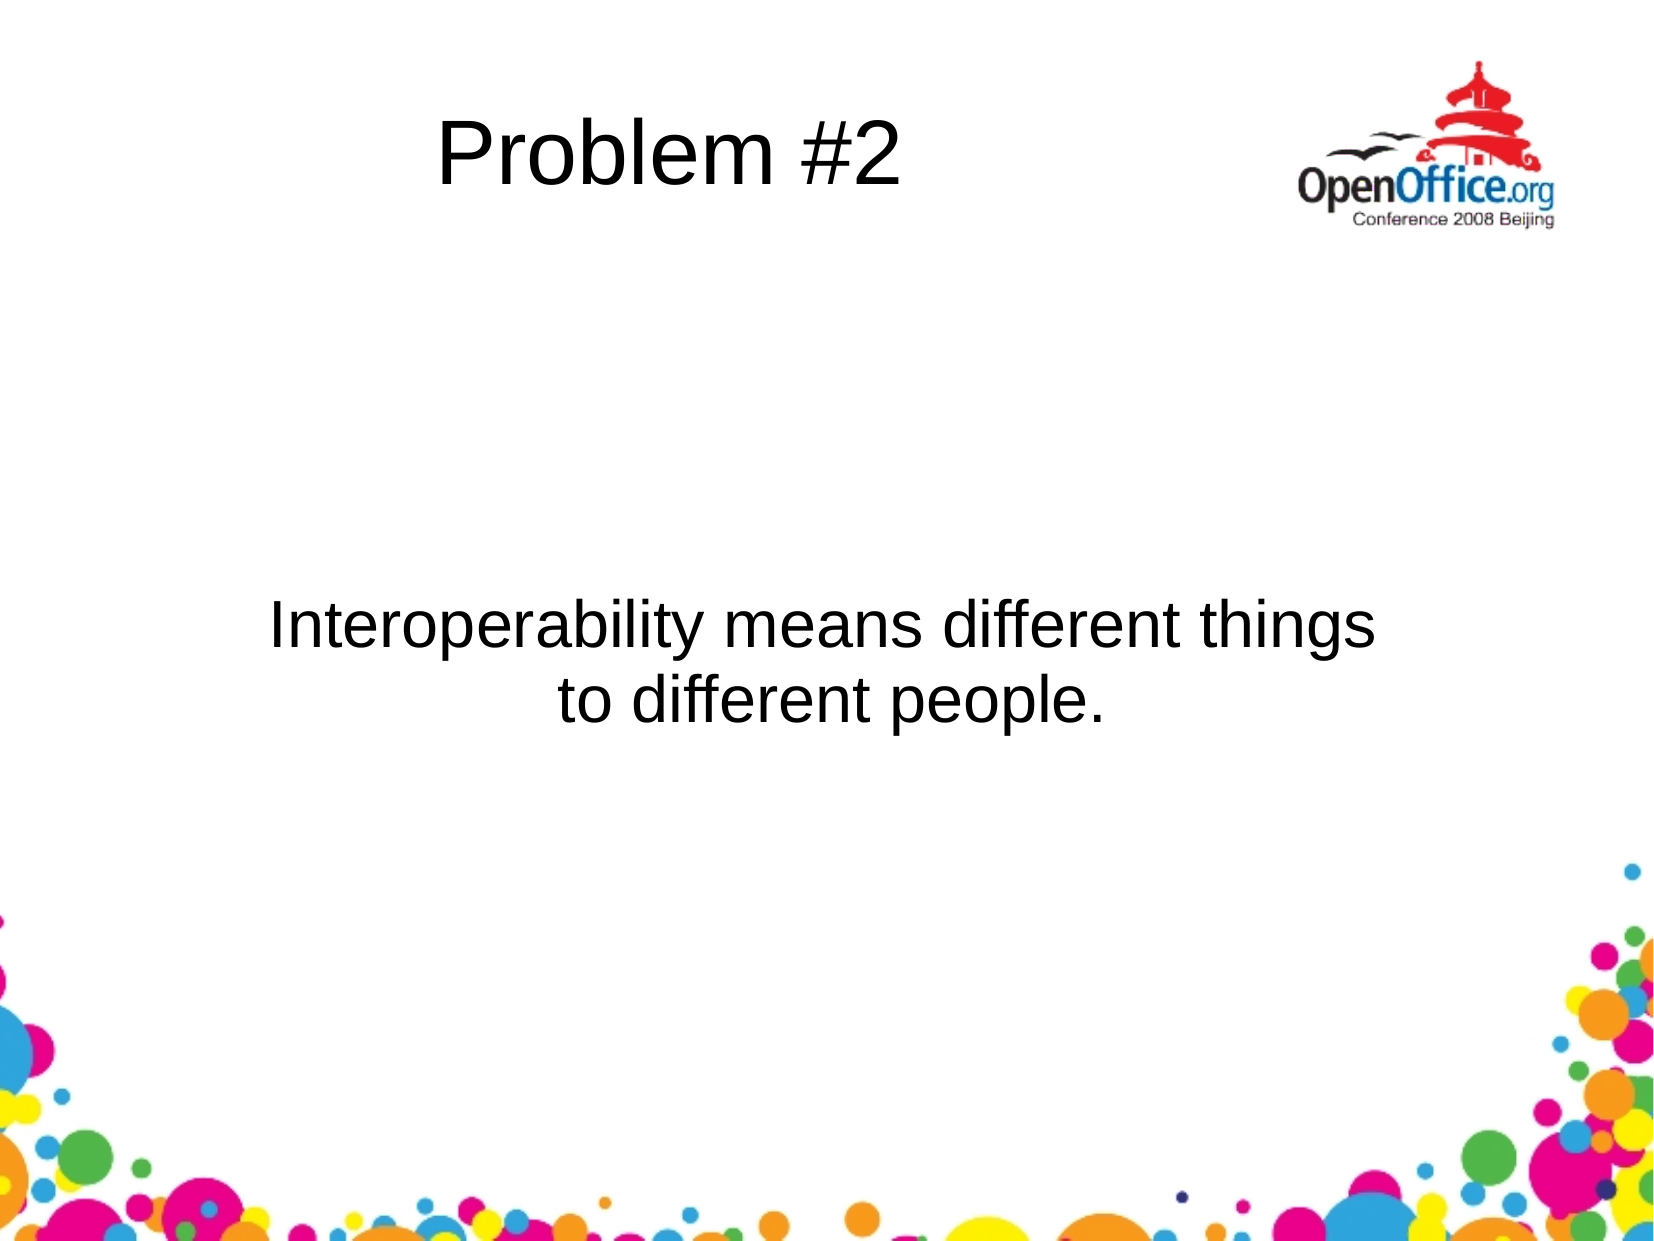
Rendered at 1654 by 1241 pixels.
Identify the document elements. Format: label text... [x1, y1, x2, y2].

title Problem #2 [82, 49, 1258, 257]
picture [1285, 51, 1569, 250]
picture [0, 810, 1654, 1241]
subtitle Interoperability means different things to different people. [88, 297, 1577, 1102]
